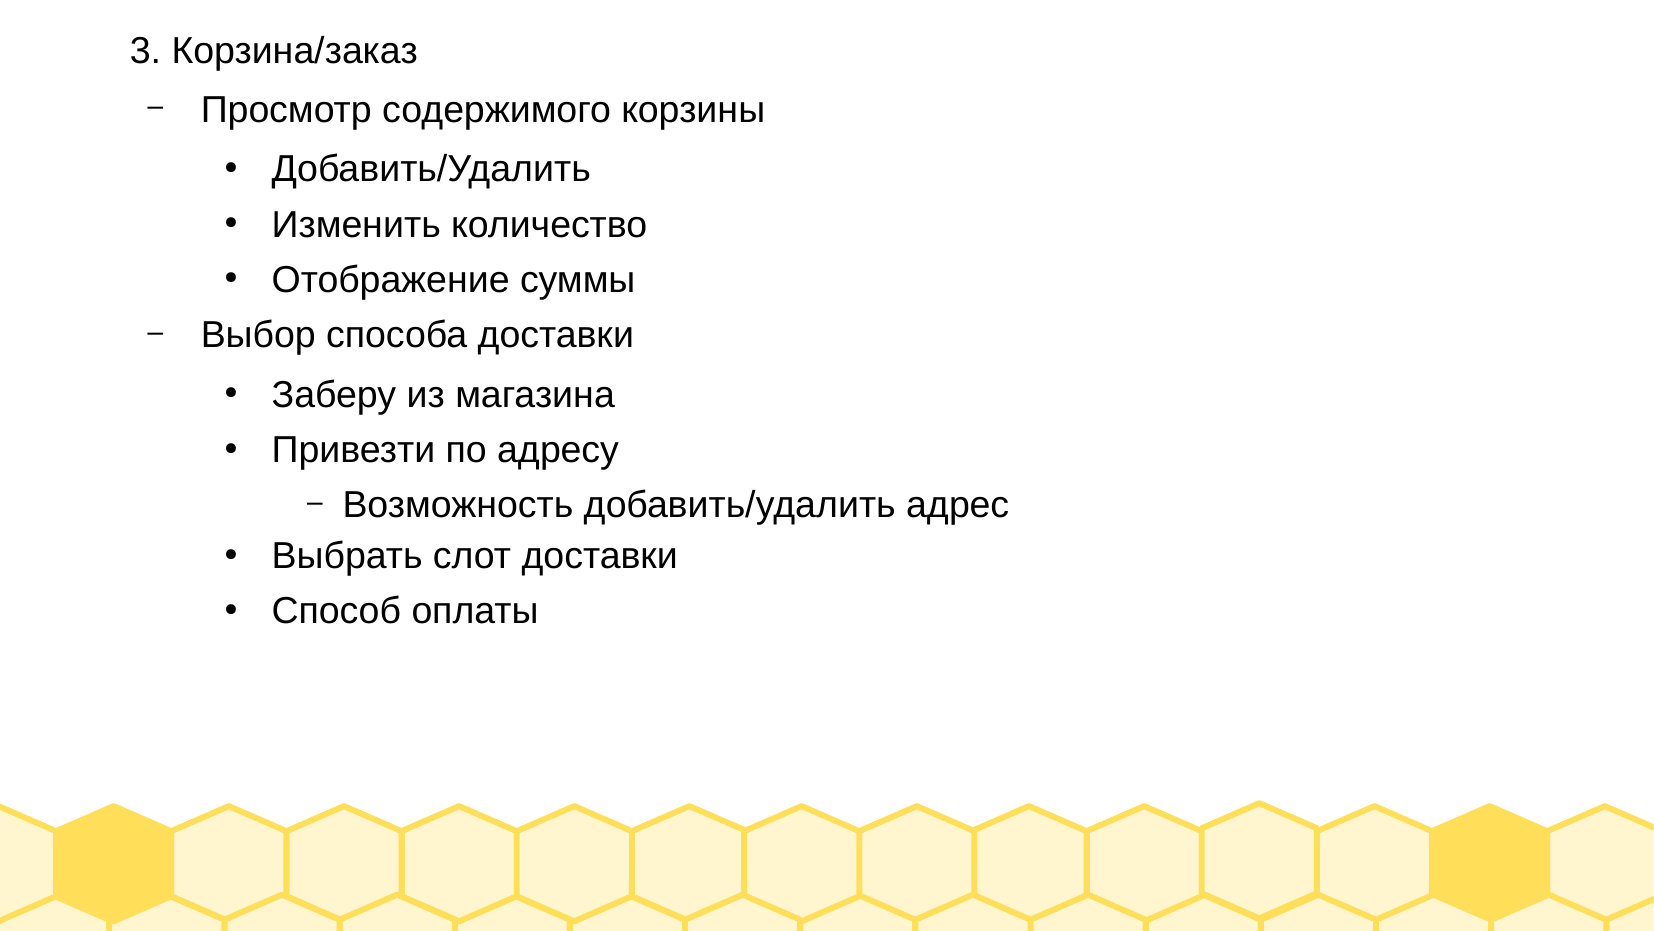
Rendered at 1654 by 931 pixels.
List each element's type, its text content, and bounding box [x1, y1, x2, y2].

list 3. Корзина/заказ Просмотр содержимого корзины Добавить/Удалить Изменить количество Отображение суммы Выбор способа доставки Заберу из магазина Привезти по адресу Возможность добавить/удалить адрес Выбрать слот доставки Способ оплаты [59, 29, 1536, 768]
